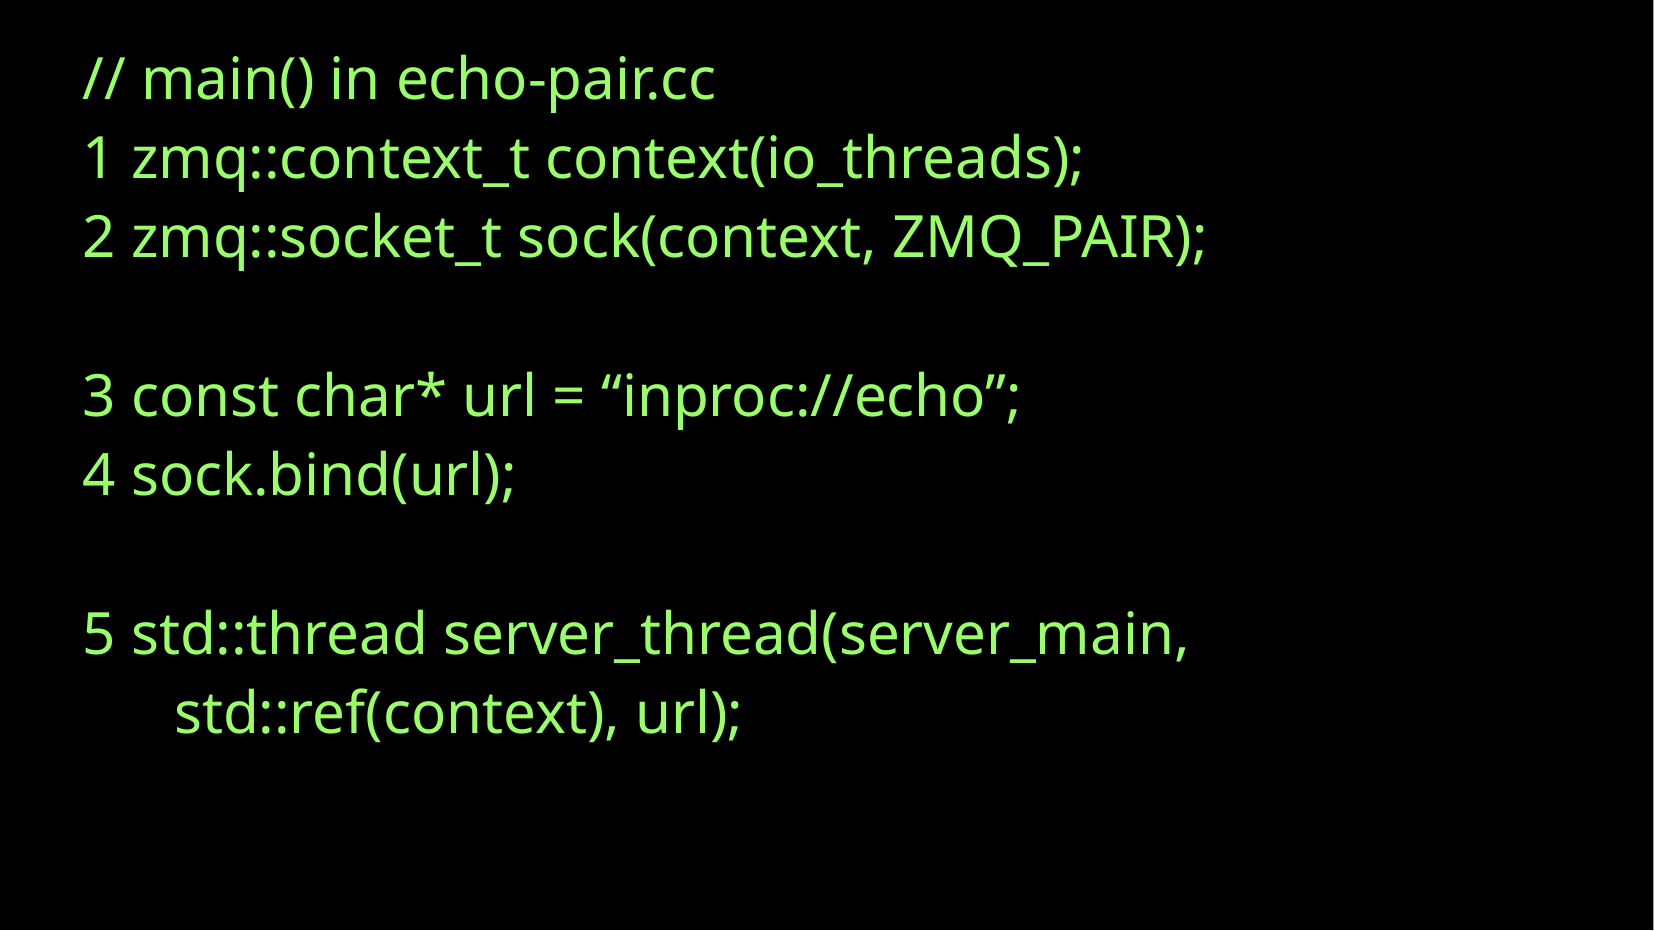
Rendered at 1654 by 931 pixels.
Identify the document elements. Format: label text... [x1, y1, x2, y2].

subtitle // main() in echo-pair.cc 1 zmq::context_t context(io_threads); 2 zmq::socket_t sock(context, ZMQ_PAIR); 3 const char* url = “inproc://echo”; 4 sock.bind(url); 5 std::thread server_thread(server_main, std::ref(context), url); [82, 37, 1571, 808]
